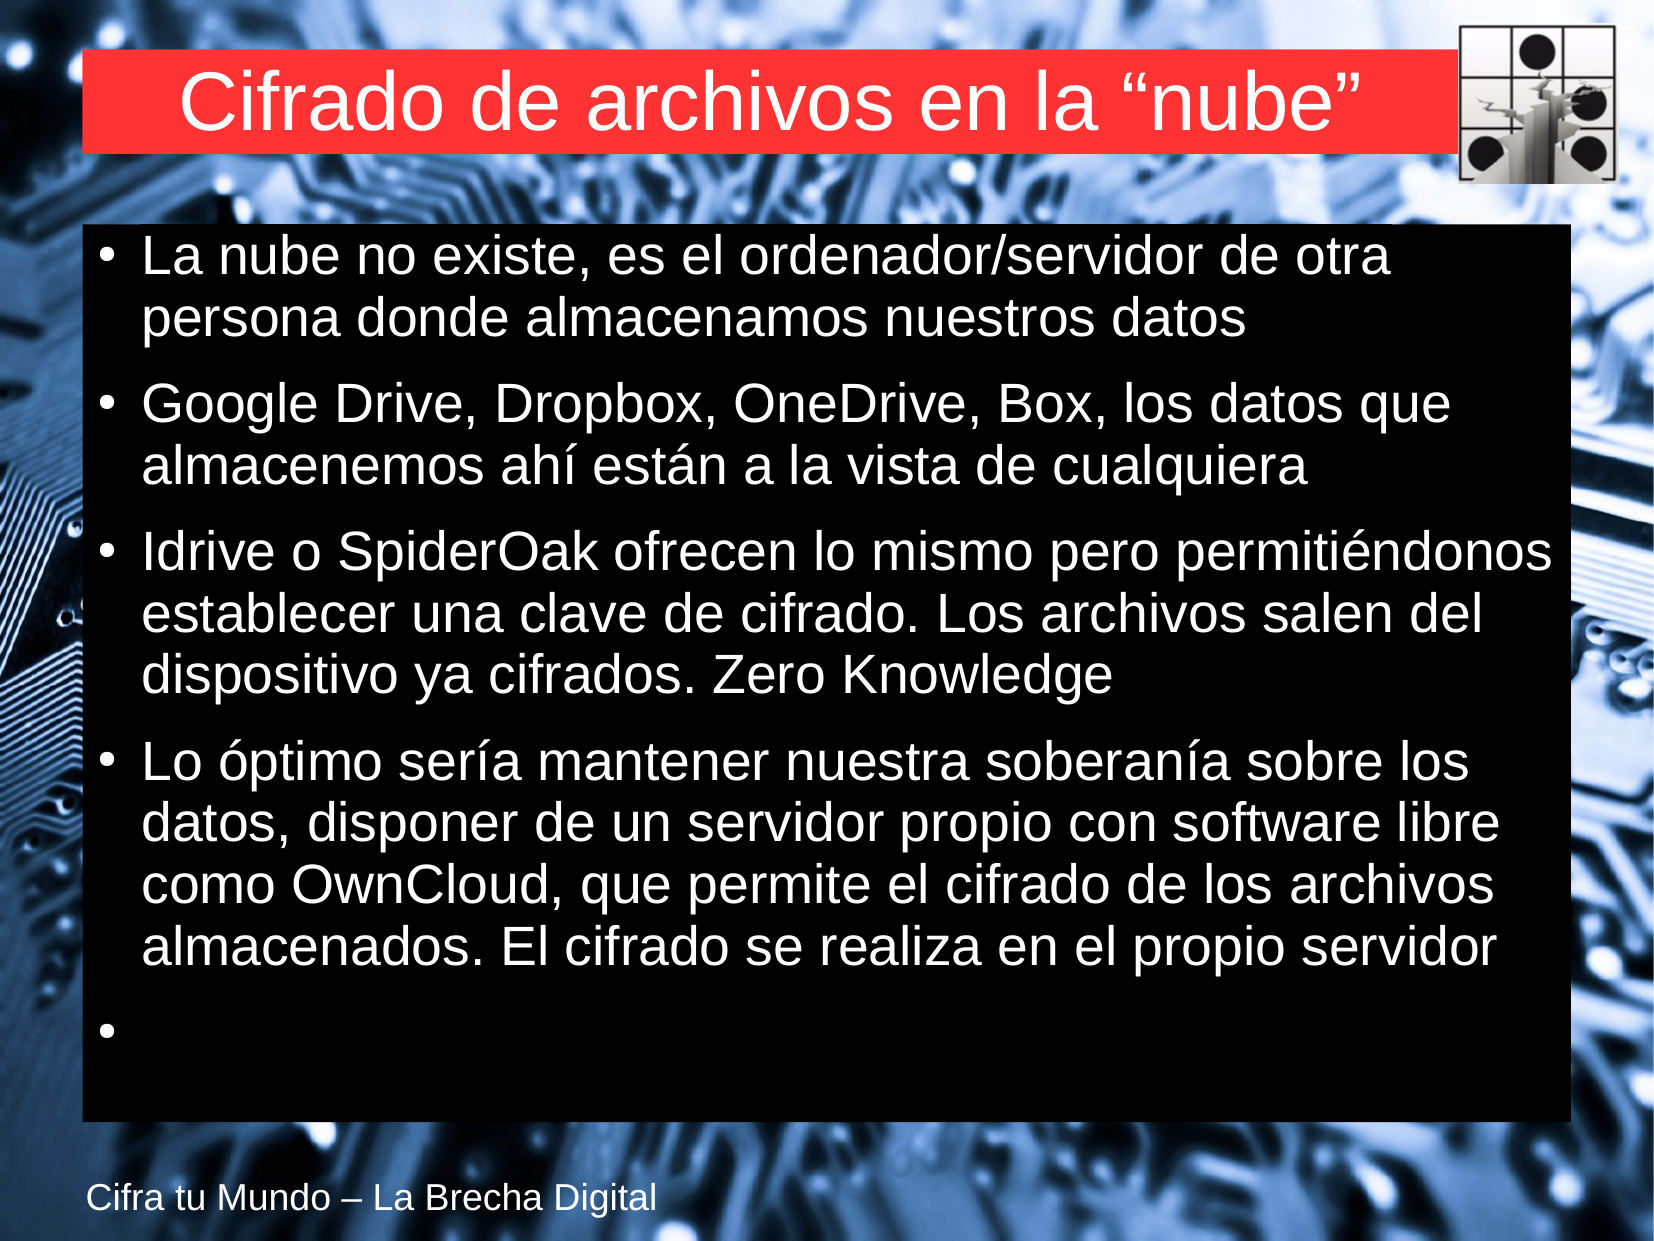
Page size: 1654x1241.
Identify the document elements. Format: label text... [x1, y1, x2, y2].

text_box Cifra tu Mundo – La Brecha Digital [70, 1169, 1453, 1226]
list La nube no existe, es el ordenador/servidor de otra persona donde almacenamos nuestros datos Google Drive, Dropbox, OneDrive, Box, los datos que almacenemos ahí están a la vista de cualquiera Idrive o SpiderOak ofrecen lo mismo pero permitiéndonos establecer una clave de cifrado. Los archivos salen del dispositivo ya cifrados. Zero Knowledge Lo óptimo sería mantener nuestra soberanía sobre los datos, disponer de un servidor propio con software libre como OwnCloud, que permite el cifrado de los archivos almacenados. El cifrado se realiza en el propio servidor [82, 224, 1571, 1123]
title Cifrado de archivos en la “nube” [82, 49, 1458, 154]
picture [0, 0, 1654, 1241]
